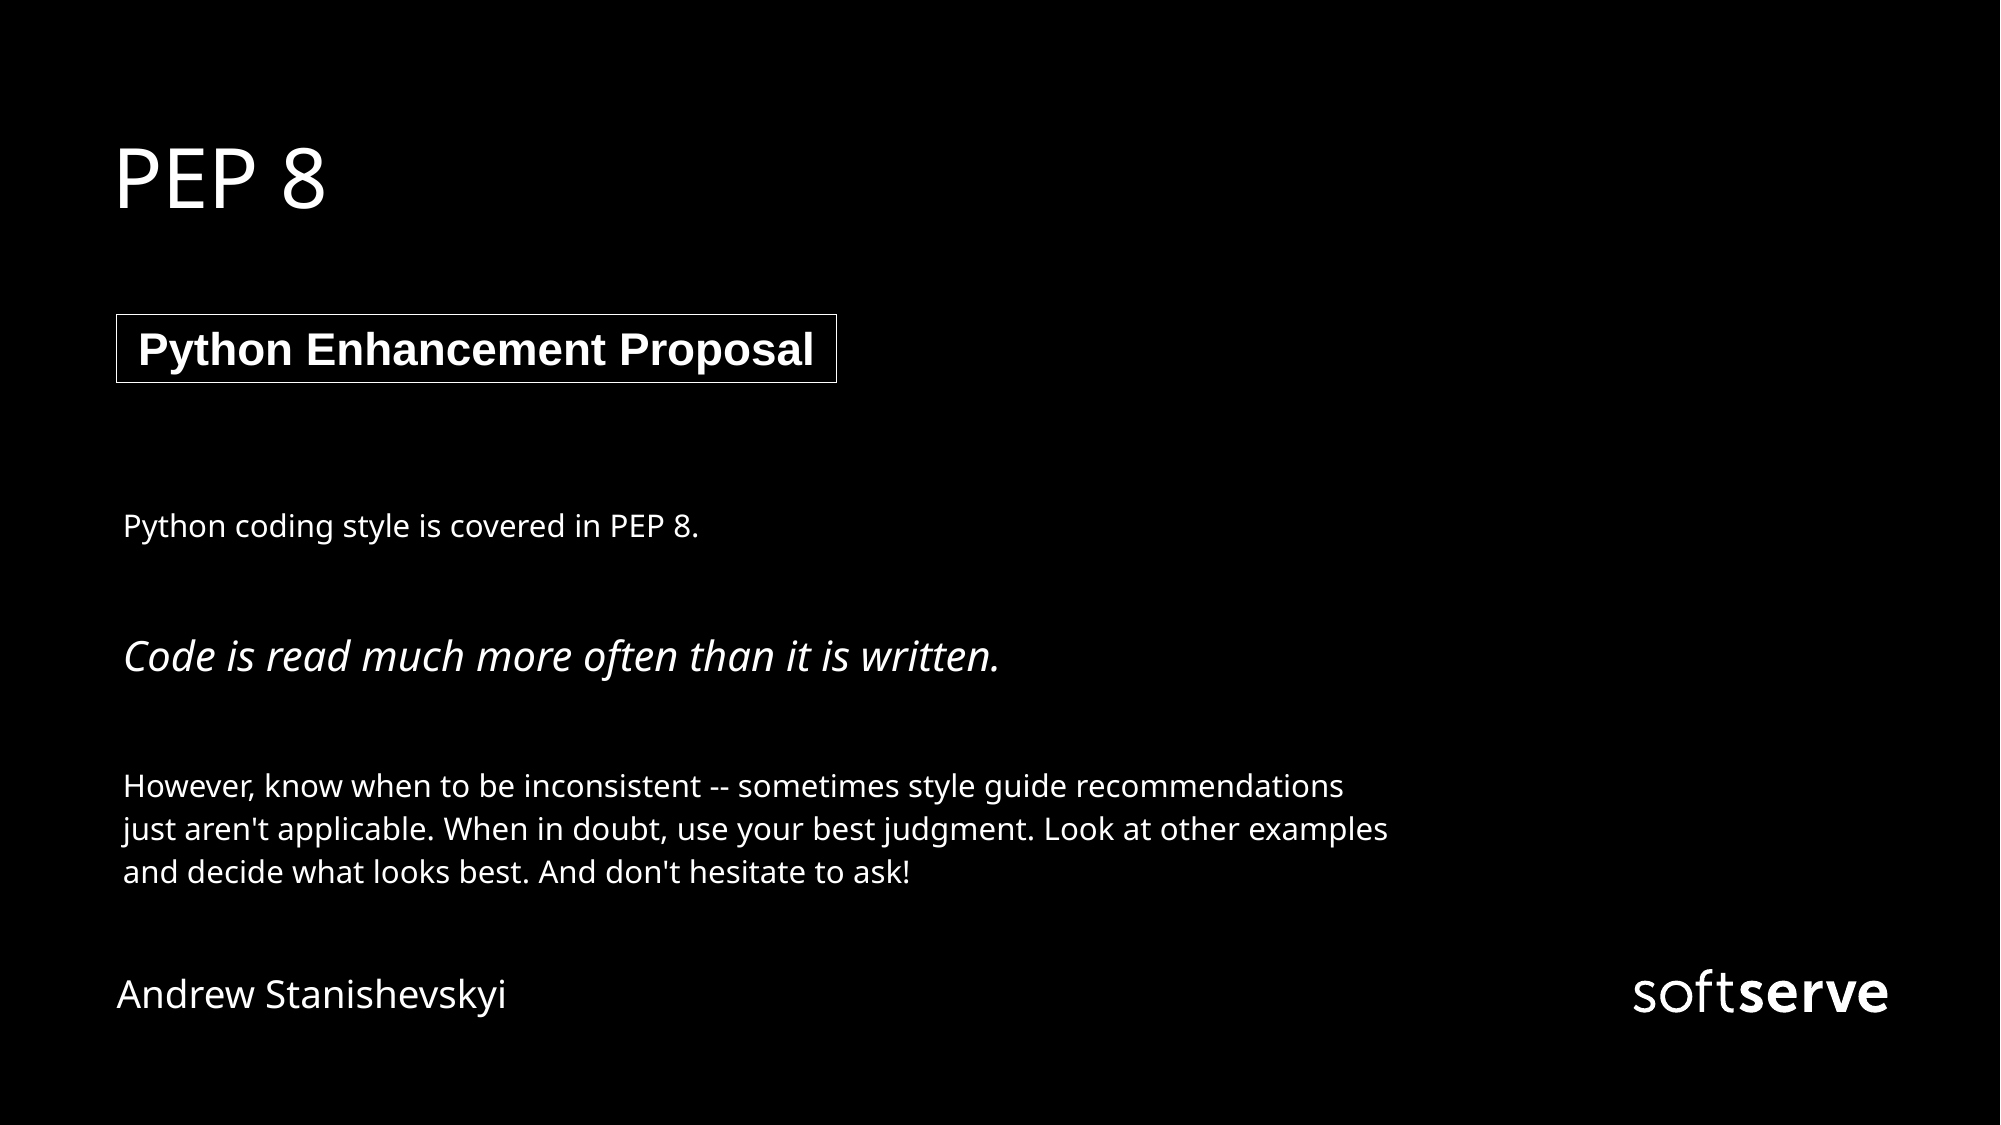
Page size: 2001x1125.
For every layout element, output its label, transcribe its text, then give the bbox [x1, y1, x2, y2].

title PEP 8 [112, 135, 1888, 330]
text_box Python coding style is covered in PEP 8. Code is read much more often than it is written. However, know when to be inconsistent -- sometimes style guide recommendations just aren't applicable. When in doubt, use your best judgment. Look at other examples and decide what looks best. And don't hesitate to ask! [108, 453, 1406, 1000]
text_box Python Enhancement Proposal [116, 314, 837, 383]
list Andrew Stanishevskyi [0, 970, 569, 1019]
